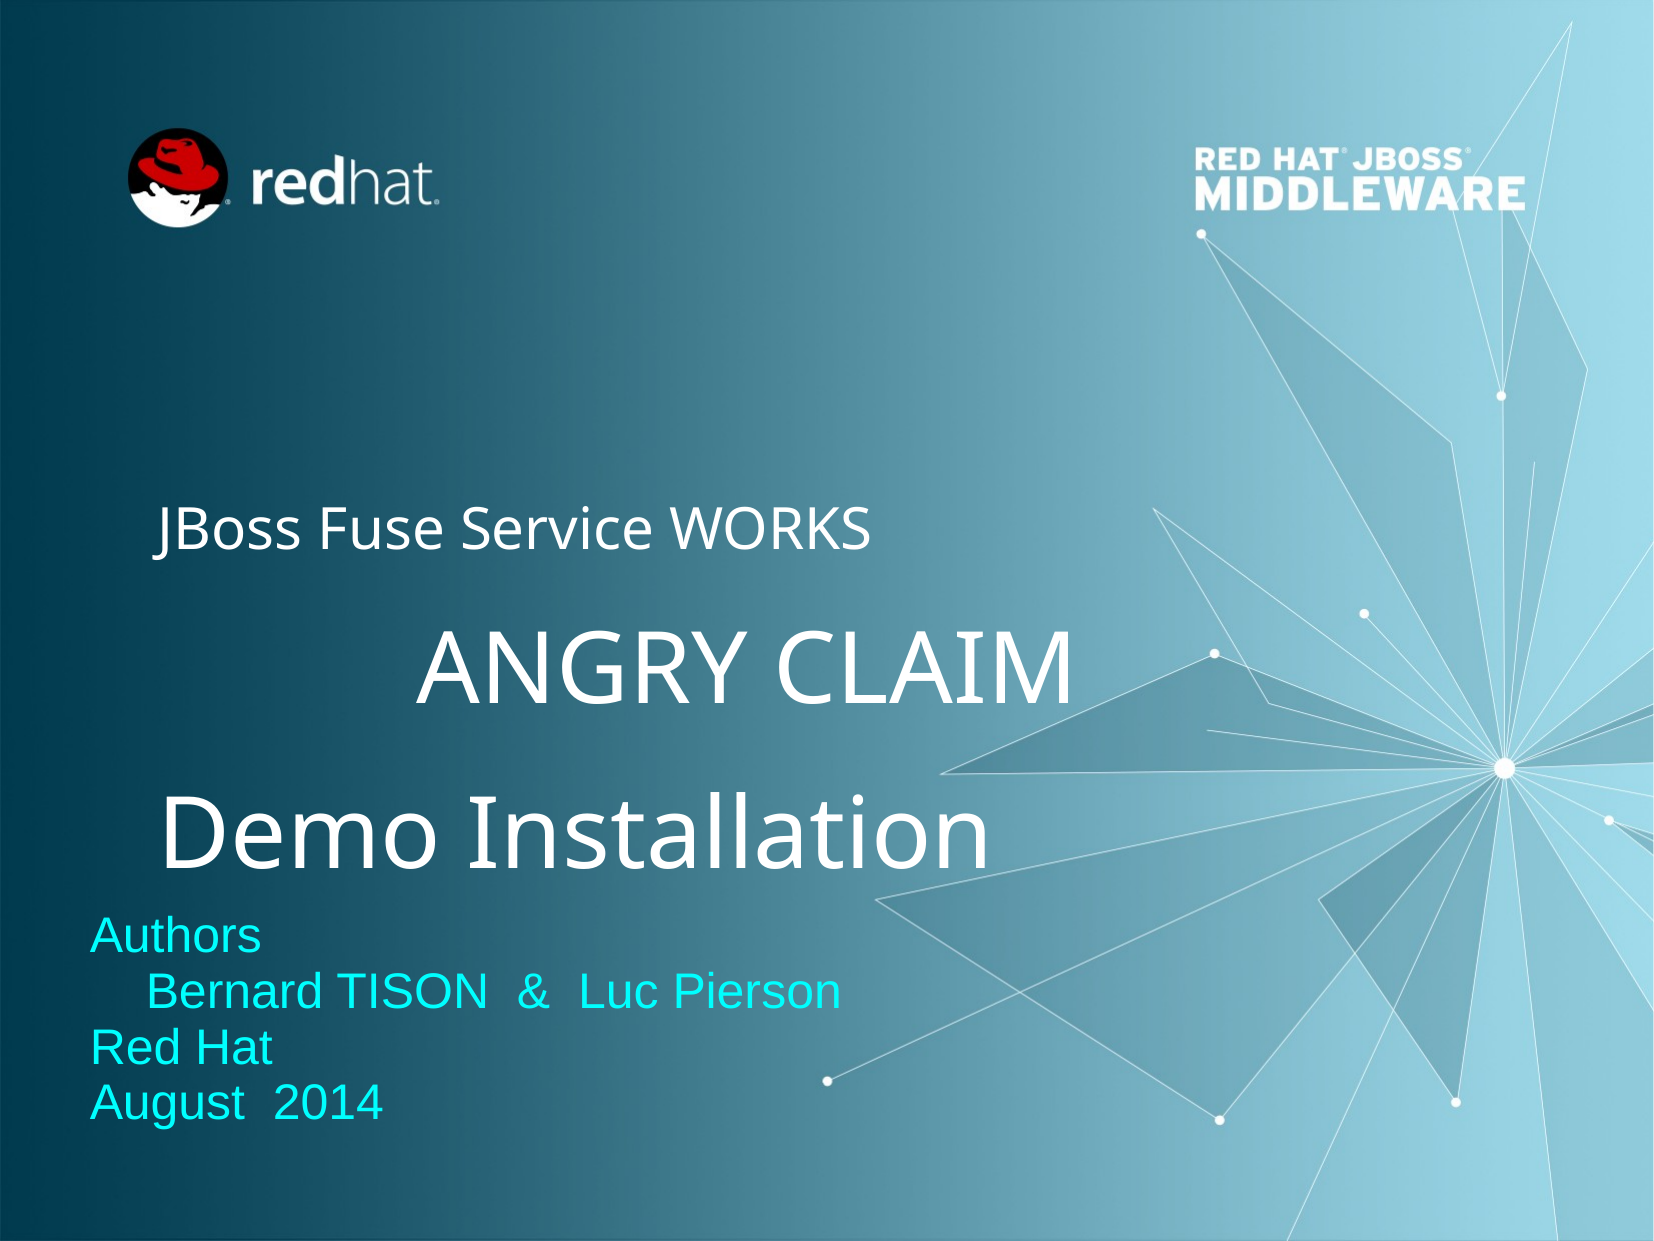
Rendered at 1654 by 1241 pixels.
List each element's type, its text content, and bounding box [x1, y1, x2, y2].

picture [106, 0, 1654, 1241]
list JBoss Fuse Service WORKS ANGRY CLAIM Demo Installation [86, 487, 1576, 876]
text_box Authors Bernard TISON & Luc Pierson Red Hat August 2014 [75, 900, 1342, 1185]
